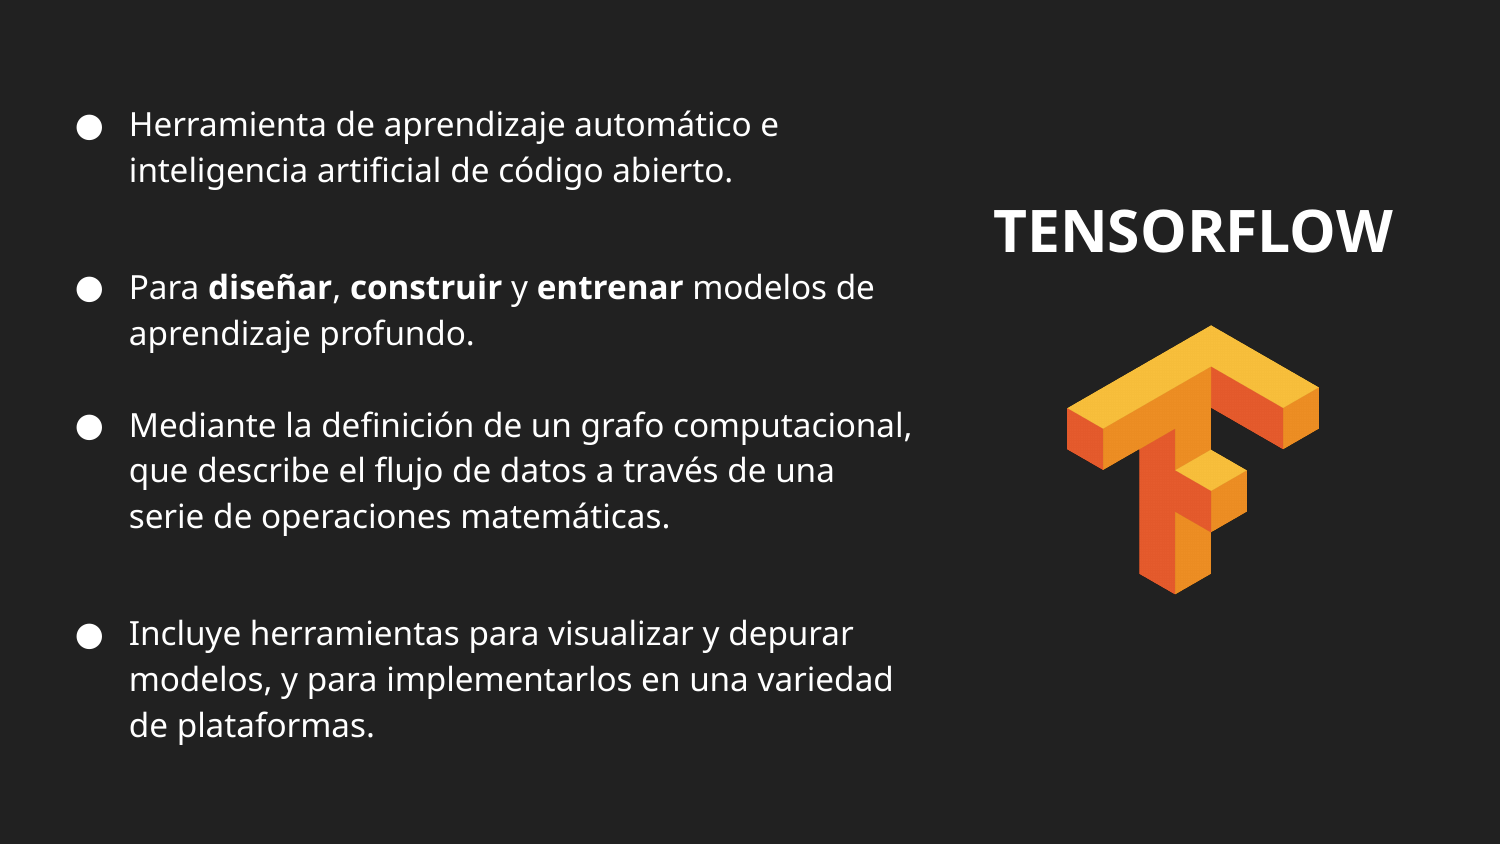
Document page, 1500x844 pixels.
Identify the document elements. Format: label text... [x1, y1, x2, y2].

picture [1067, 325, 1320, 595]
title TENSORFLOW [935, 178, 1466, 273]
text_box Herramienta de aprendizaje automático e inteligencia artificial de código abierto. Para diseñar, construir y entrenar modelos de aprendizaje profundo. Mediante la definición de un grafo computacional, que describe el flujo de datos a través de una serie de operaciones matemáticas. Incluye herramientas para visualizar y depurar modelos, y para implementarlos en una variedad de plataformas. [38, 82, 935, 760]
